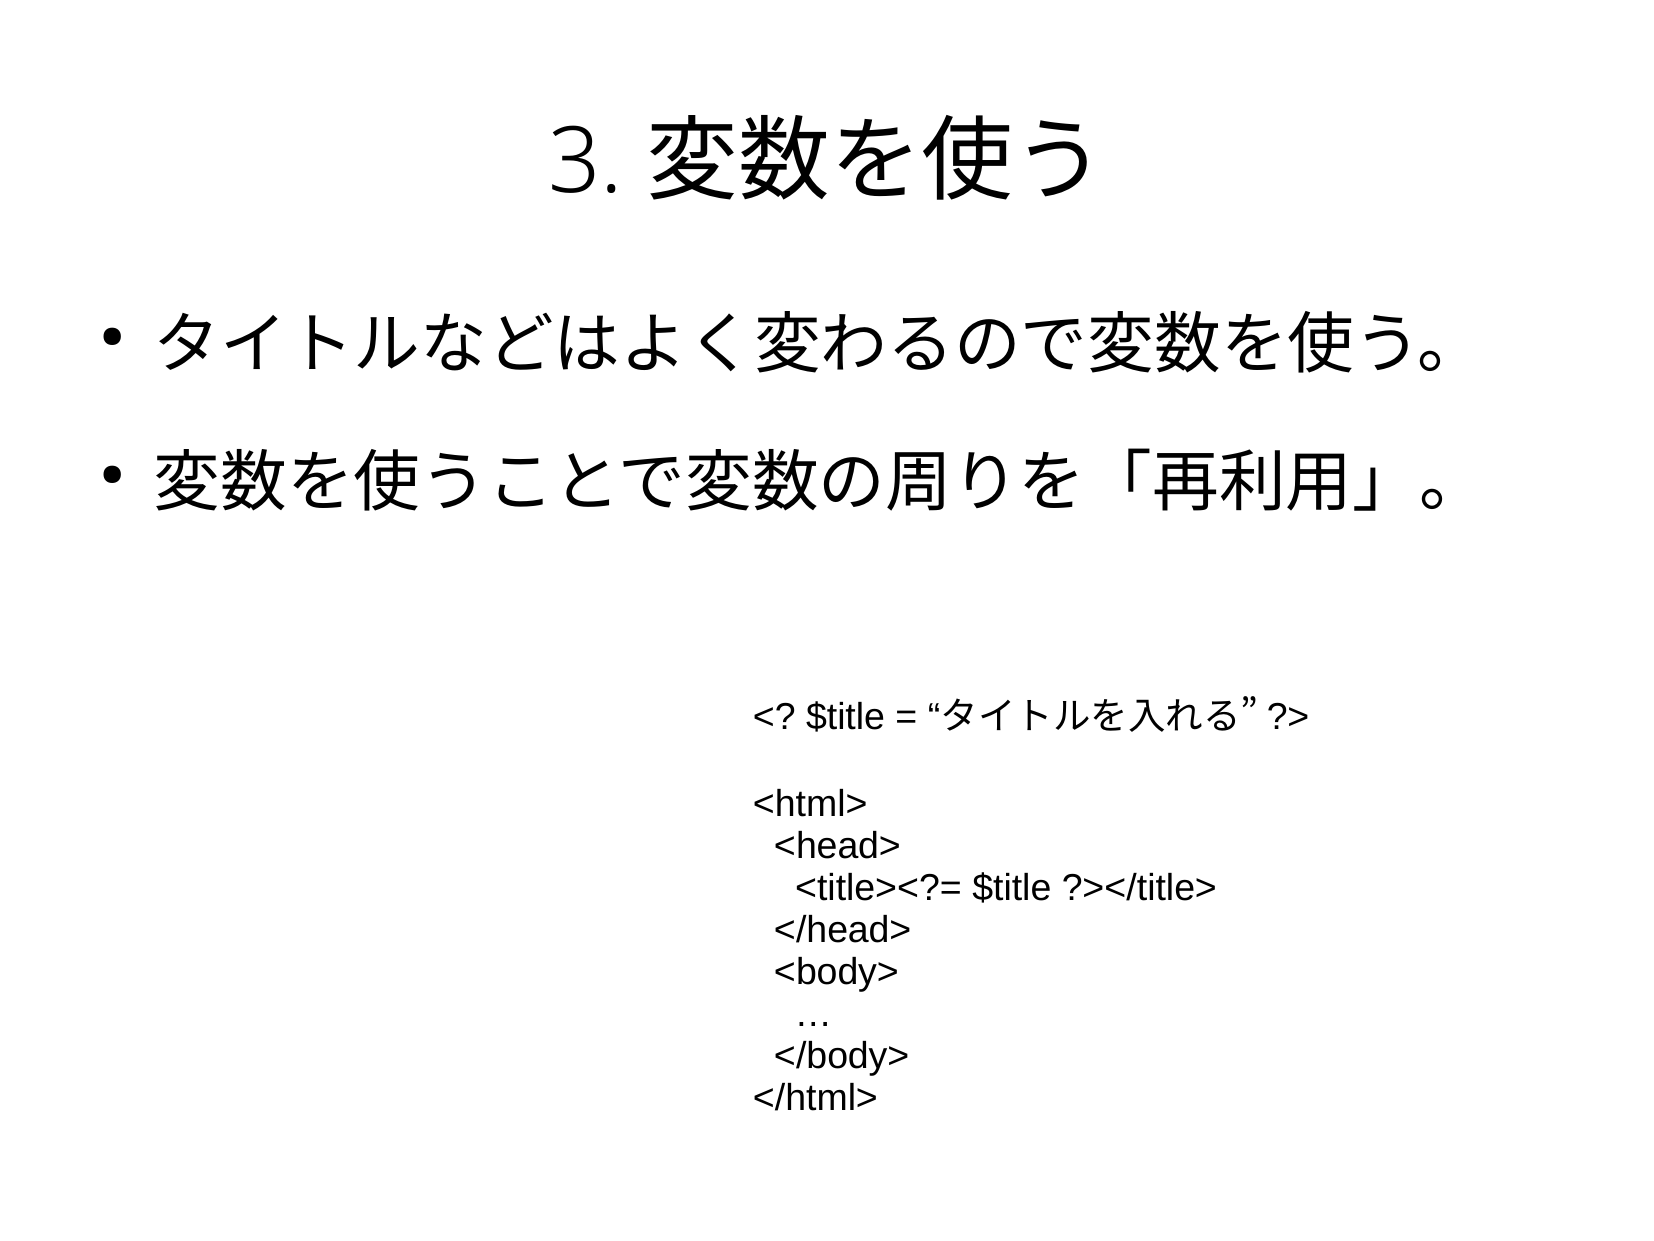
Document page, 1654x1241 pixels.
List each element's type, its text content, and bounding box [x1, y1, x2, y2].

list タイトルなどはよく変わるので変数を使う。 変数を使うことで変数の周りを「再利用」。 [82, 290, 1571, 1109]
title 3. 変数を使う [82, 49, 1571, 257]
text_box <? $title = “タイトルを入れる” ?> <html> <head> <title><?= $title ?></title> </head> <body> … </body> </html> [738, 679, 1595, 1105]
list タイトルなどはよく変わるので変数を使う。 変数を使うことで変数の周りを「再利用」。 [853, 1105, 1571, 1109]
